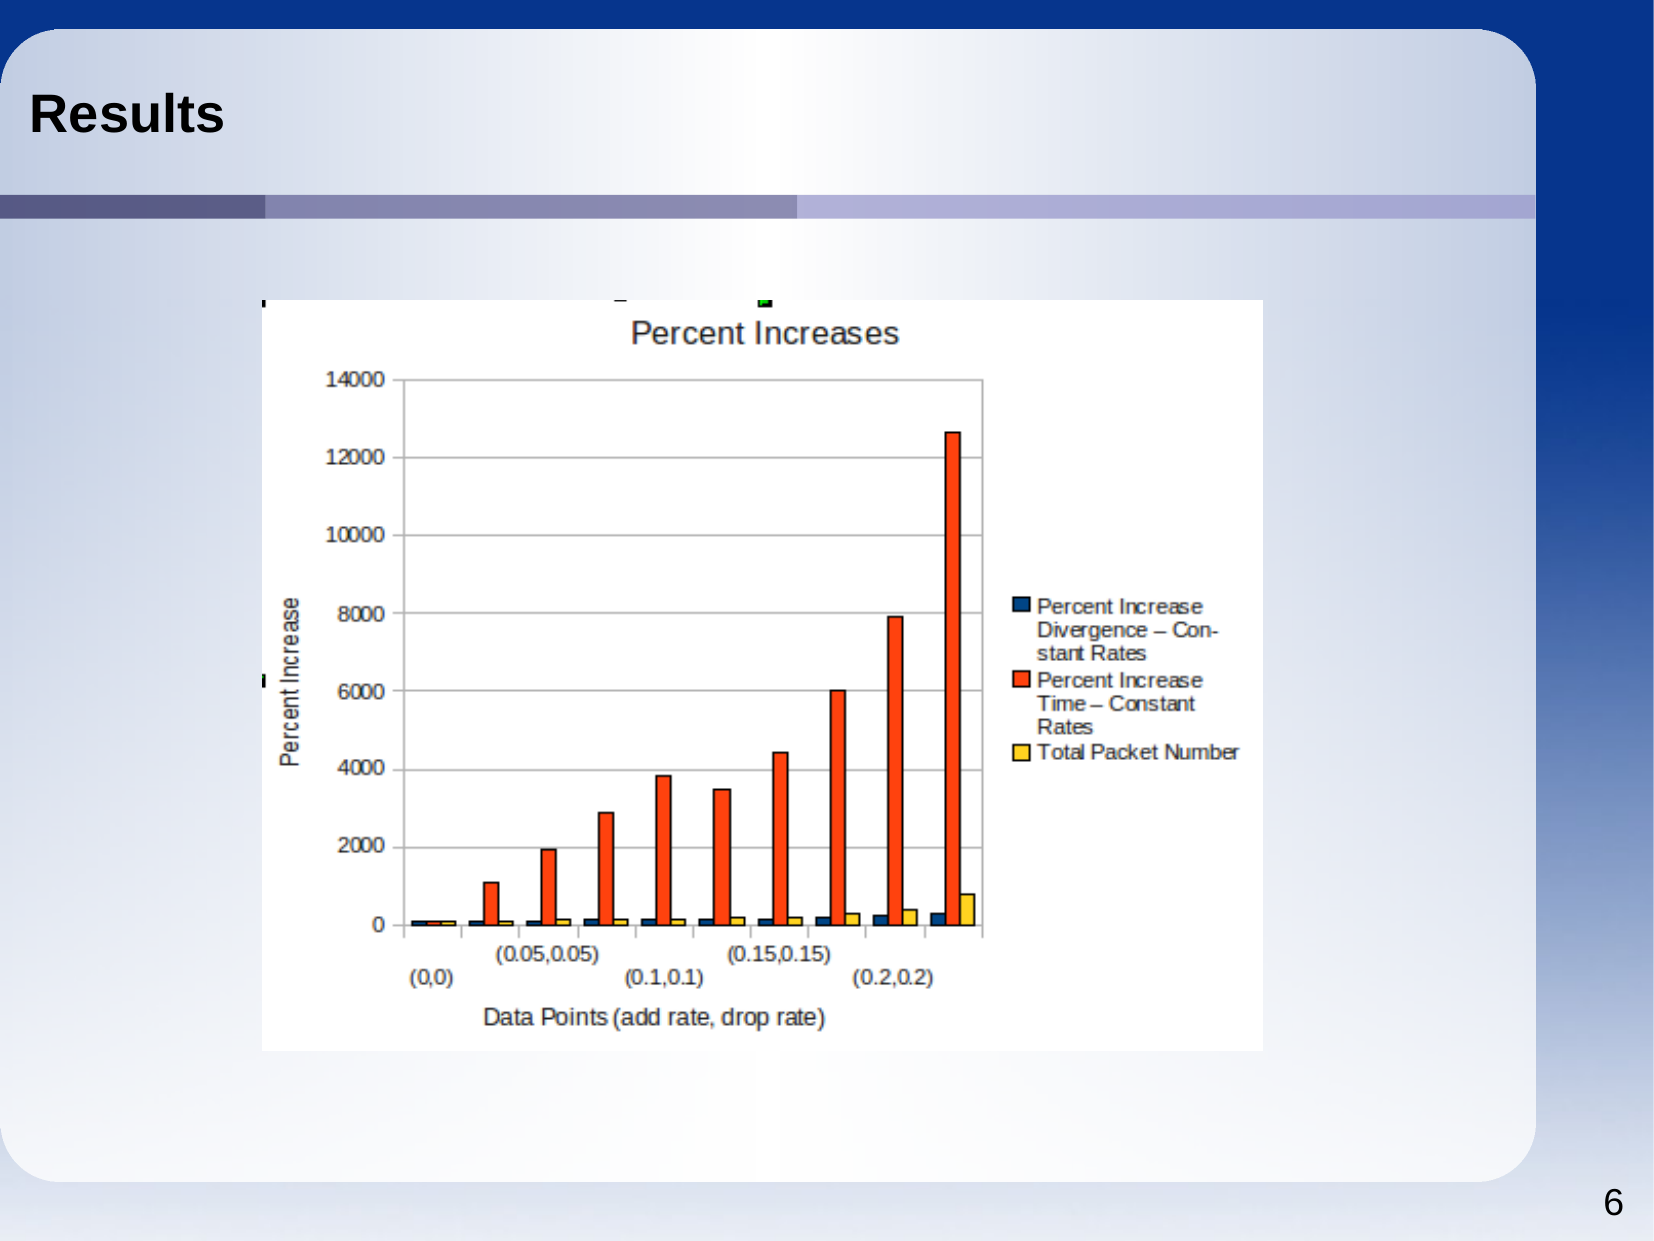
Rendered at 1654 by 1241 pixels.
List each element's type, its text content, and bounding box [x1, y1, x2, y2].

picture [262, 300, 1263, 1051]
title Results [29, 56, 1506, 170]
picture [0, 0, 1654, 1241]
